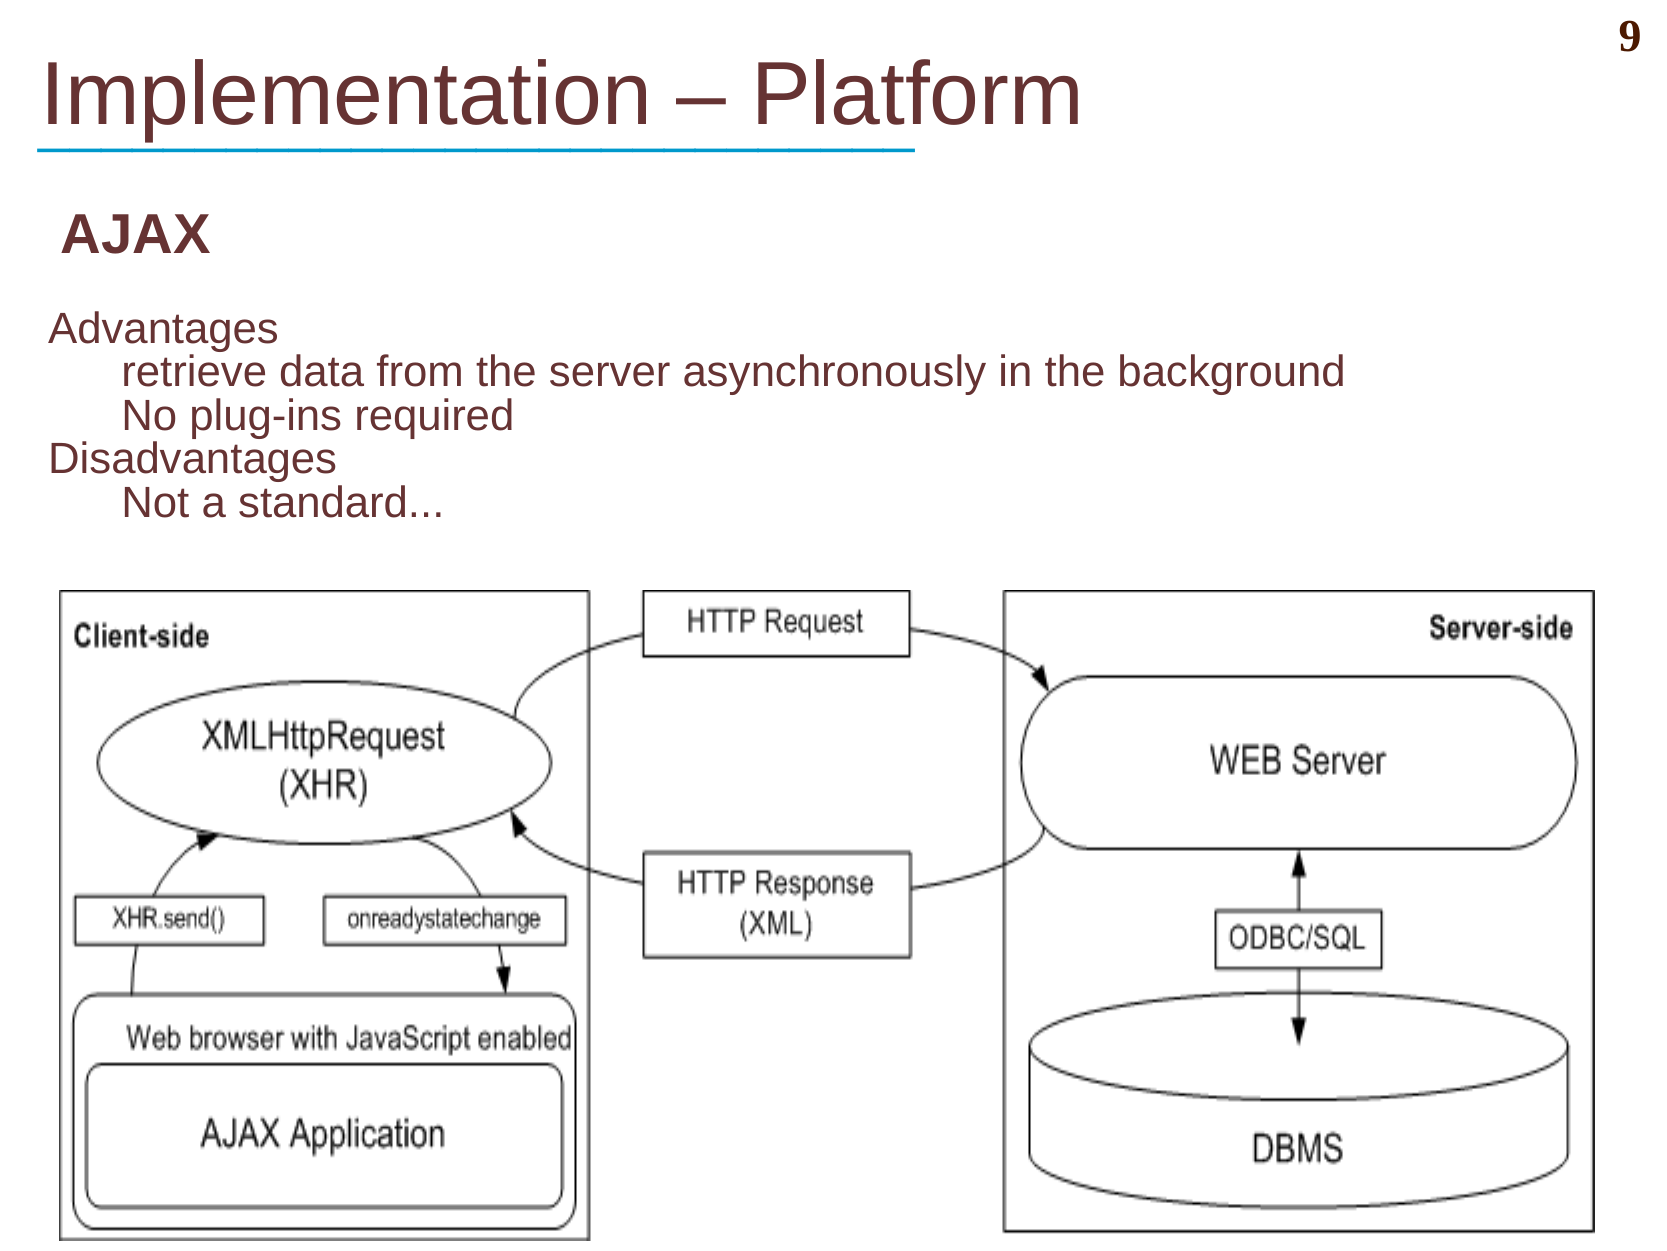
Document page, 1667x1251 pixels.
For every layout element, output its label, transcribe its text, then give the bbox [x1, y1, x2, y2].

picture [59, 590, 1595, 1241]
title Implementation – Platform [40, 50, 1627, 201]
list AJAX Advantages retrieve data from the server asynchronously in the background No plug-ins required Disadvantages Not a standard... [29, 206, 1654, 1099]
text_box ____________________________ [38, 95, 940, 154]
